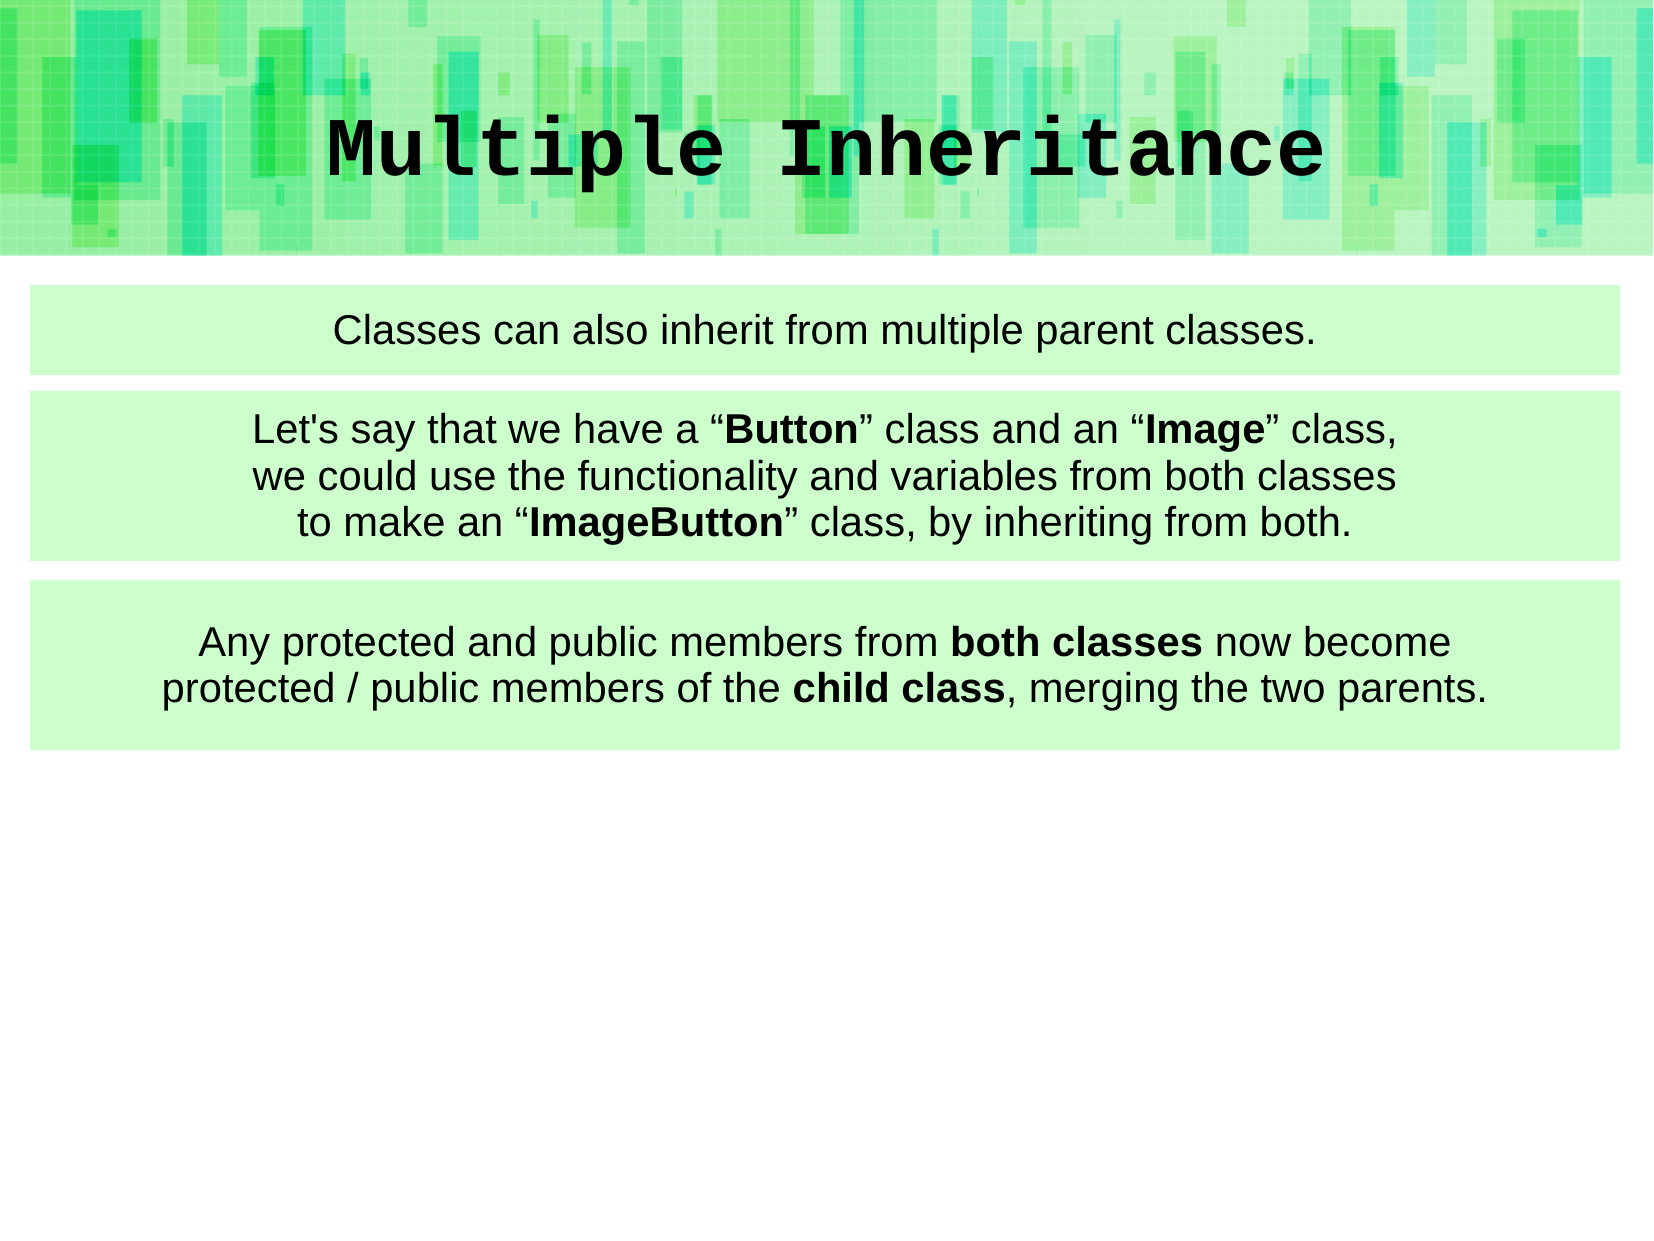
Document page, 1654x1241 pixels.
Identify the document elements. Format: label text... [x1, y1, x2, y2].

text_box Let's say that we have a “Button” class and an “Image” class, we could use the functionality and variables from both classes to make an “ImageButton” class, by inheriting from both. [30, 390, 1621, 561]
text_box Classes can also inherit from multiple parent classes. [30, 285, 1621, 376]
picture [0, 0, 1654, 1241]
title Multiple Inheritance [82, 49, 1571, 257]
text_box Any protected and public members from both classes now become protected / public members of the child class, merging the two parents. [30, 579, 1621, 751]
